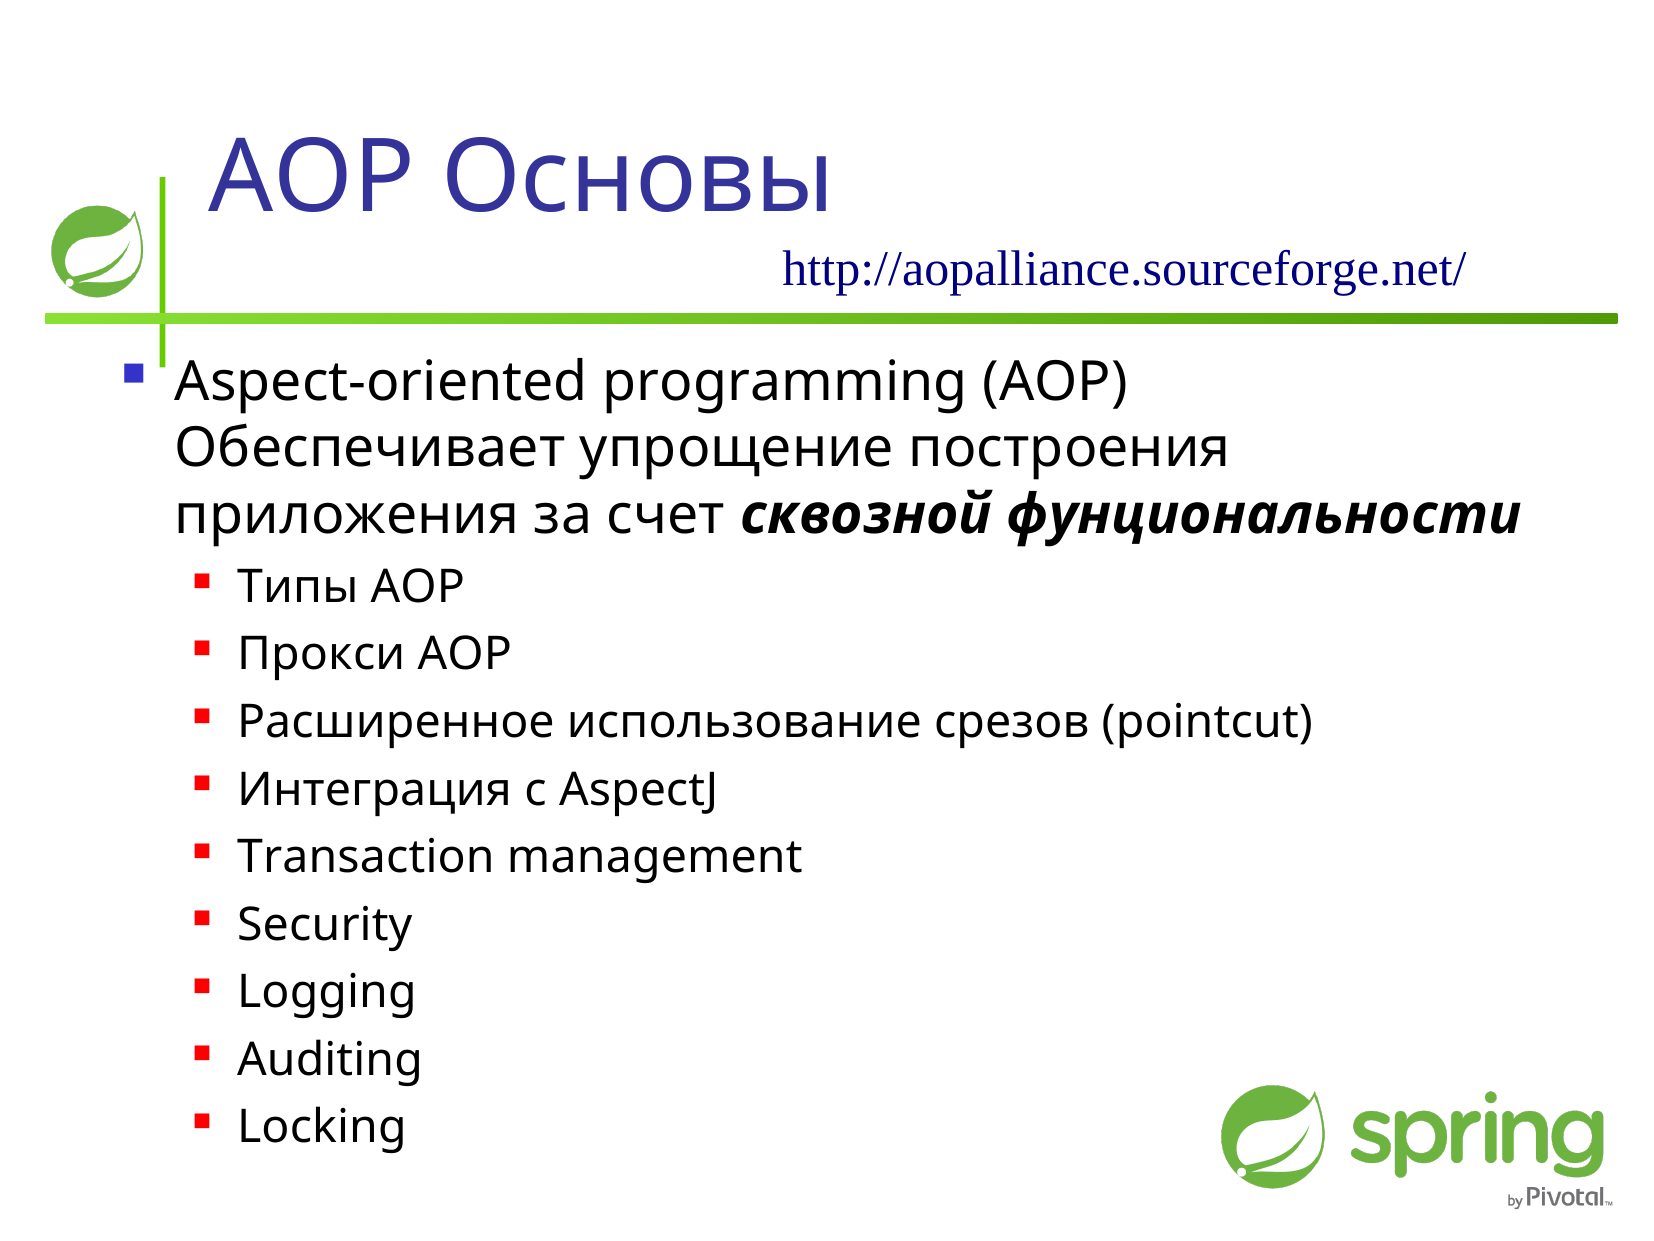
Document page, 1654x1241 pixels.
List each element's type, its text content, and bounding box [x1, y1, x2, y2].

text_box http://aopalliance.sourceforge.net/ [767, 228, 1557, 304]
list Aspect-oriented programming (AOP) Обеспечивает упрощение построения приложения за счет сквозной фунциональности Типы AOP Прокси AOP Расширенное использование срезов (pointcut) Интеграция с AspectJ Transaction management Security Logging Auditing Locking [121, 344, 1534, 1173]
picture [1216, 1081, 1618, 1212]
title AOP Основы [208, 38, 1618, 304]
